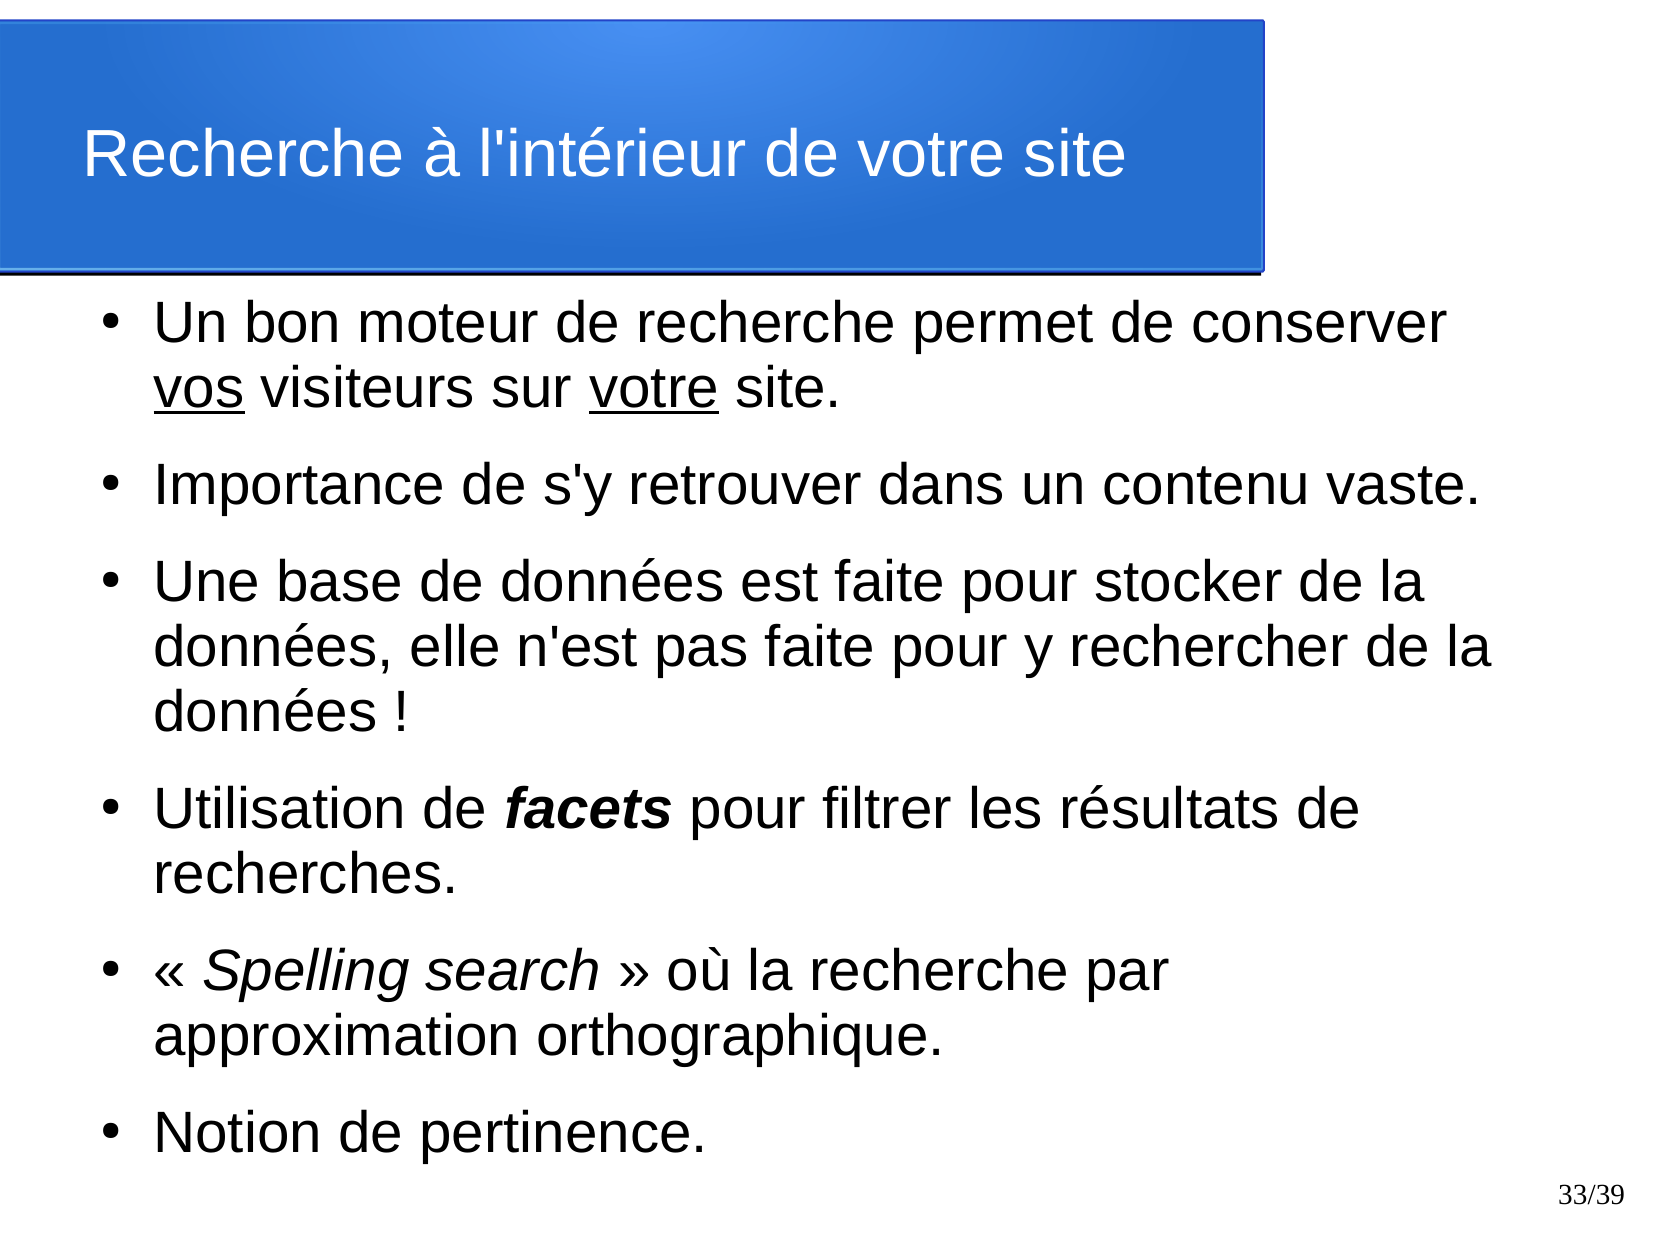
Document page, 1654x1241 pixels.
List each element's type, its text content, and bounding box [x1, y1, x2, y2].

list Un bon moteur de recherche permet de conserver vos visiteurs sur votre site. Importance de s'y retrouver dans un contenu vaste. Une base de données est faite pour stocker de la données, elle n'est pas faite pour y rechercher de la données ! Utilisation de facets pour filtrer les résultats de recherches. « Spelling search » où la recherche par approximation orthographique. Notion de pertinence. [82, 290, 1538, 1165]
title Recherche à l'intérieur de votre site [82, 49, 1250, 257]
